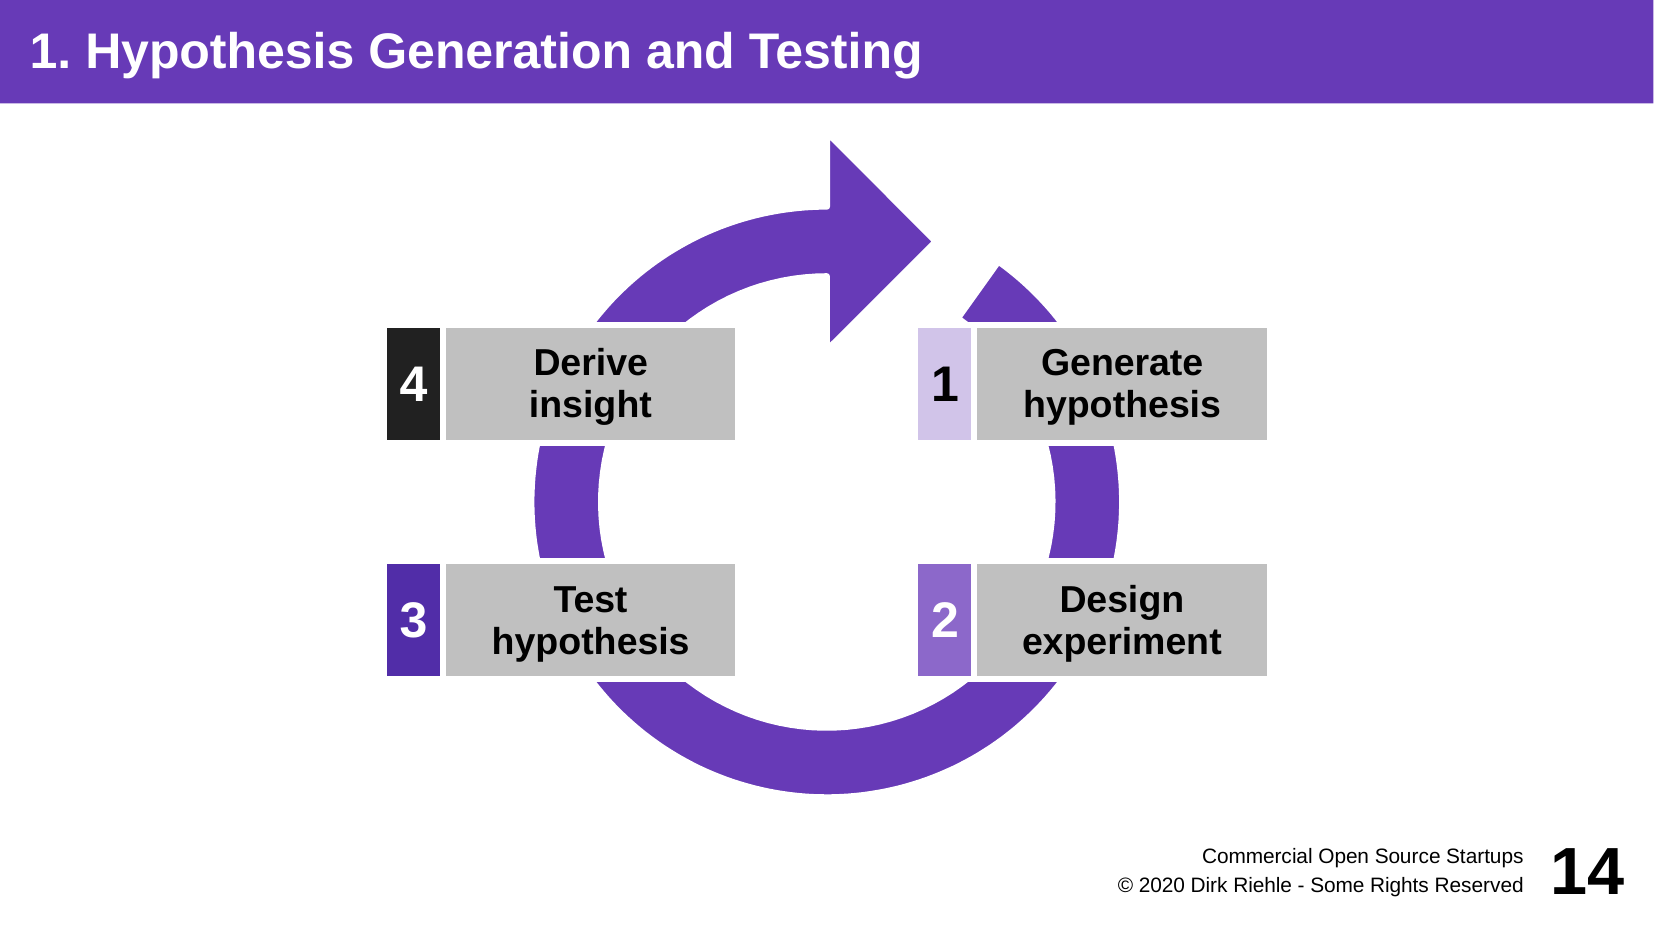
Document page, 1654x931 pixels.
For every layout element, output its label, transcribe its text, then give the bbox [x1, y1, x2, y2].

title 1. Hypothesis Generation and Testing [0, 0, 1654, 104]
text_box Test hypothesis [443, 561, 739, 680]
text_box 3 [383, 561, 443, 680]
text_box [958, 261, 1063, 324]
text_box 2 [915, 561, 975, 680]
text_box [531, 443, 609, 561]
text_box [591, 680, 1063, 798]
text_box 1 [915, 324, 975, 443]
text_box 4 [383, 324, 443, 443]
text_box Generate hypothesis [975, 324, 1270, 443]
text_box Derive insight [443, 324, 739, 443]
text_box [591, 132, 936, 351]
text_box Design experiment [975, 561, 1270, 680]
text_box [1044, 443, 1123, 561]
